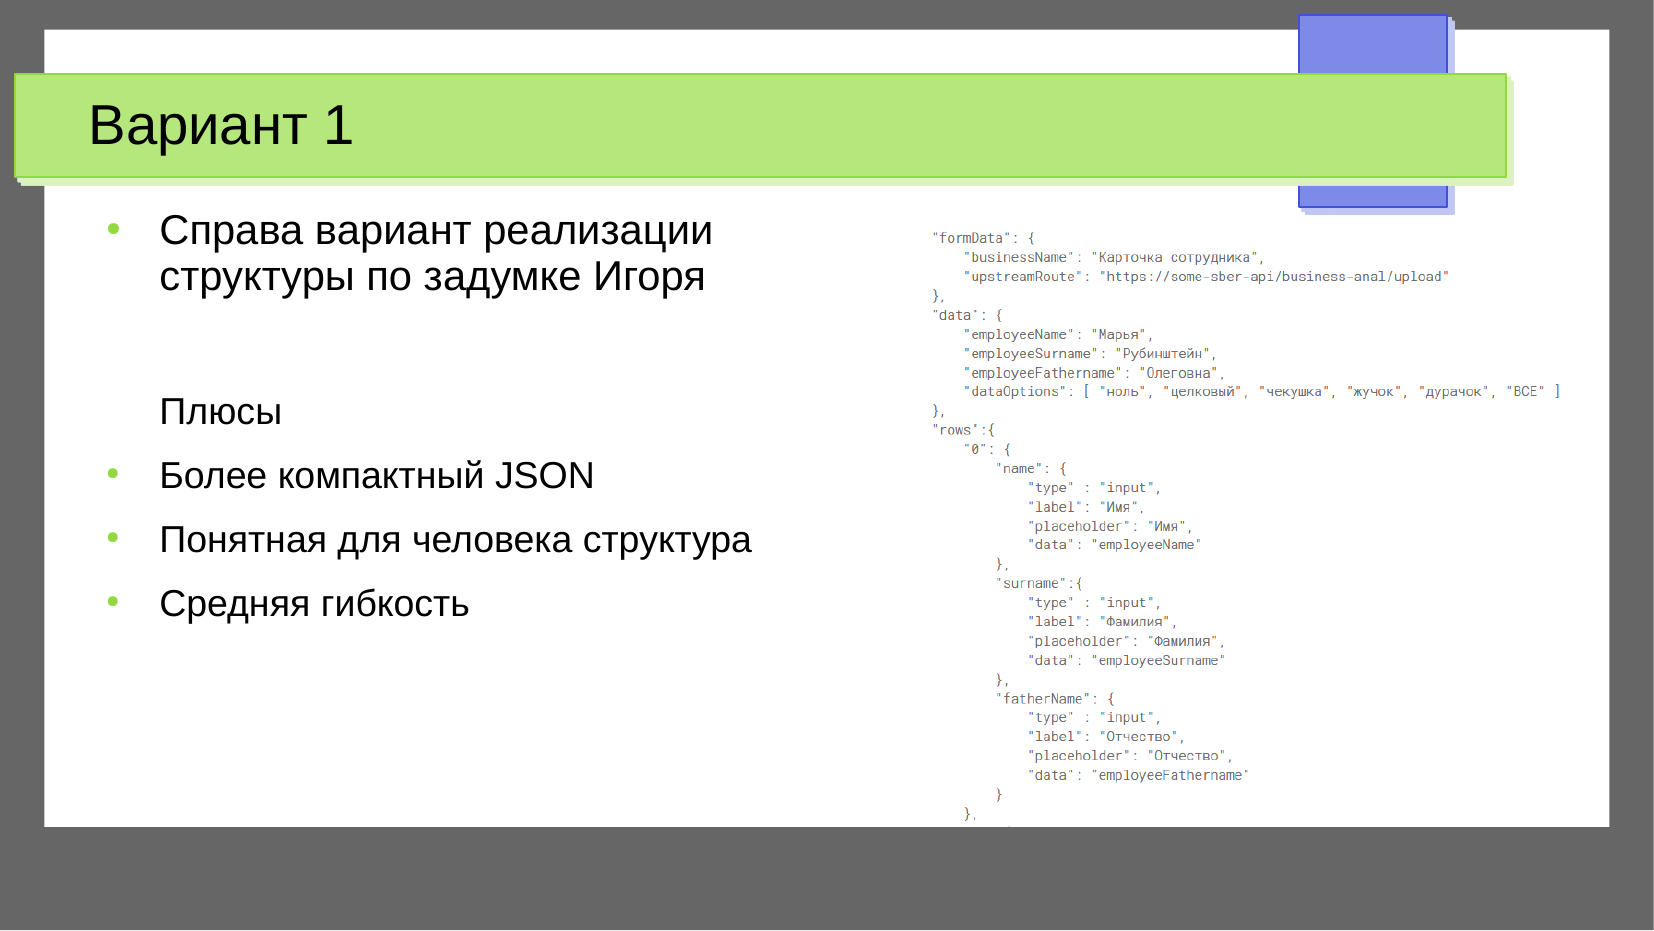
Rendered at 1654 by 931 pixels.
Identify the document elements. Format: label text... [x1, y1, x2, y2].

title Вариант 1 [88, 73, 1506, 178]
list Справа вариант реализации структуры по задумке Игоря Плюсы Более компактный JSON Понятная для человека структура Средняя гибкость [88, 206, 886, 798]
picture [915, 221, 1567, 827]
